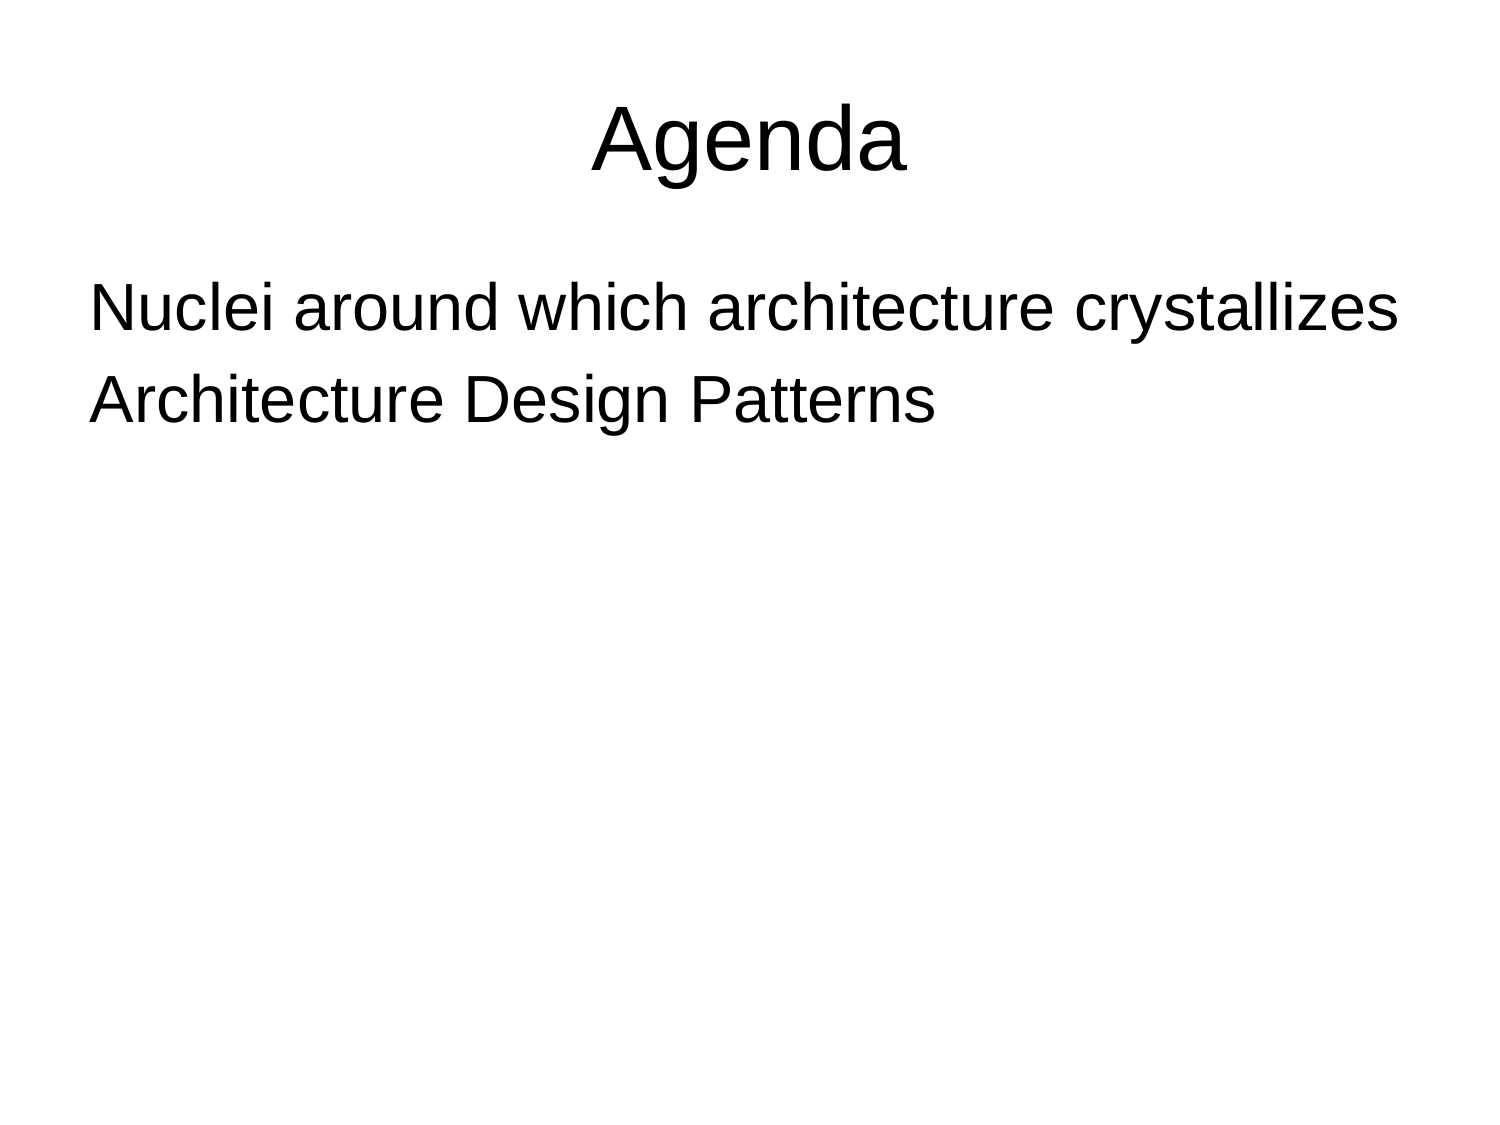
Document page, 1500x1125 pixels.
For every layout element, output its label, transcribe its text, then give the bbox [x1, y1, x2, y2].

list Nuclei around which architecture crystallizes Architecture Design Patterns [75, 262, 1426, 1006]
title Agenda [75, 45, 1426, 233]
